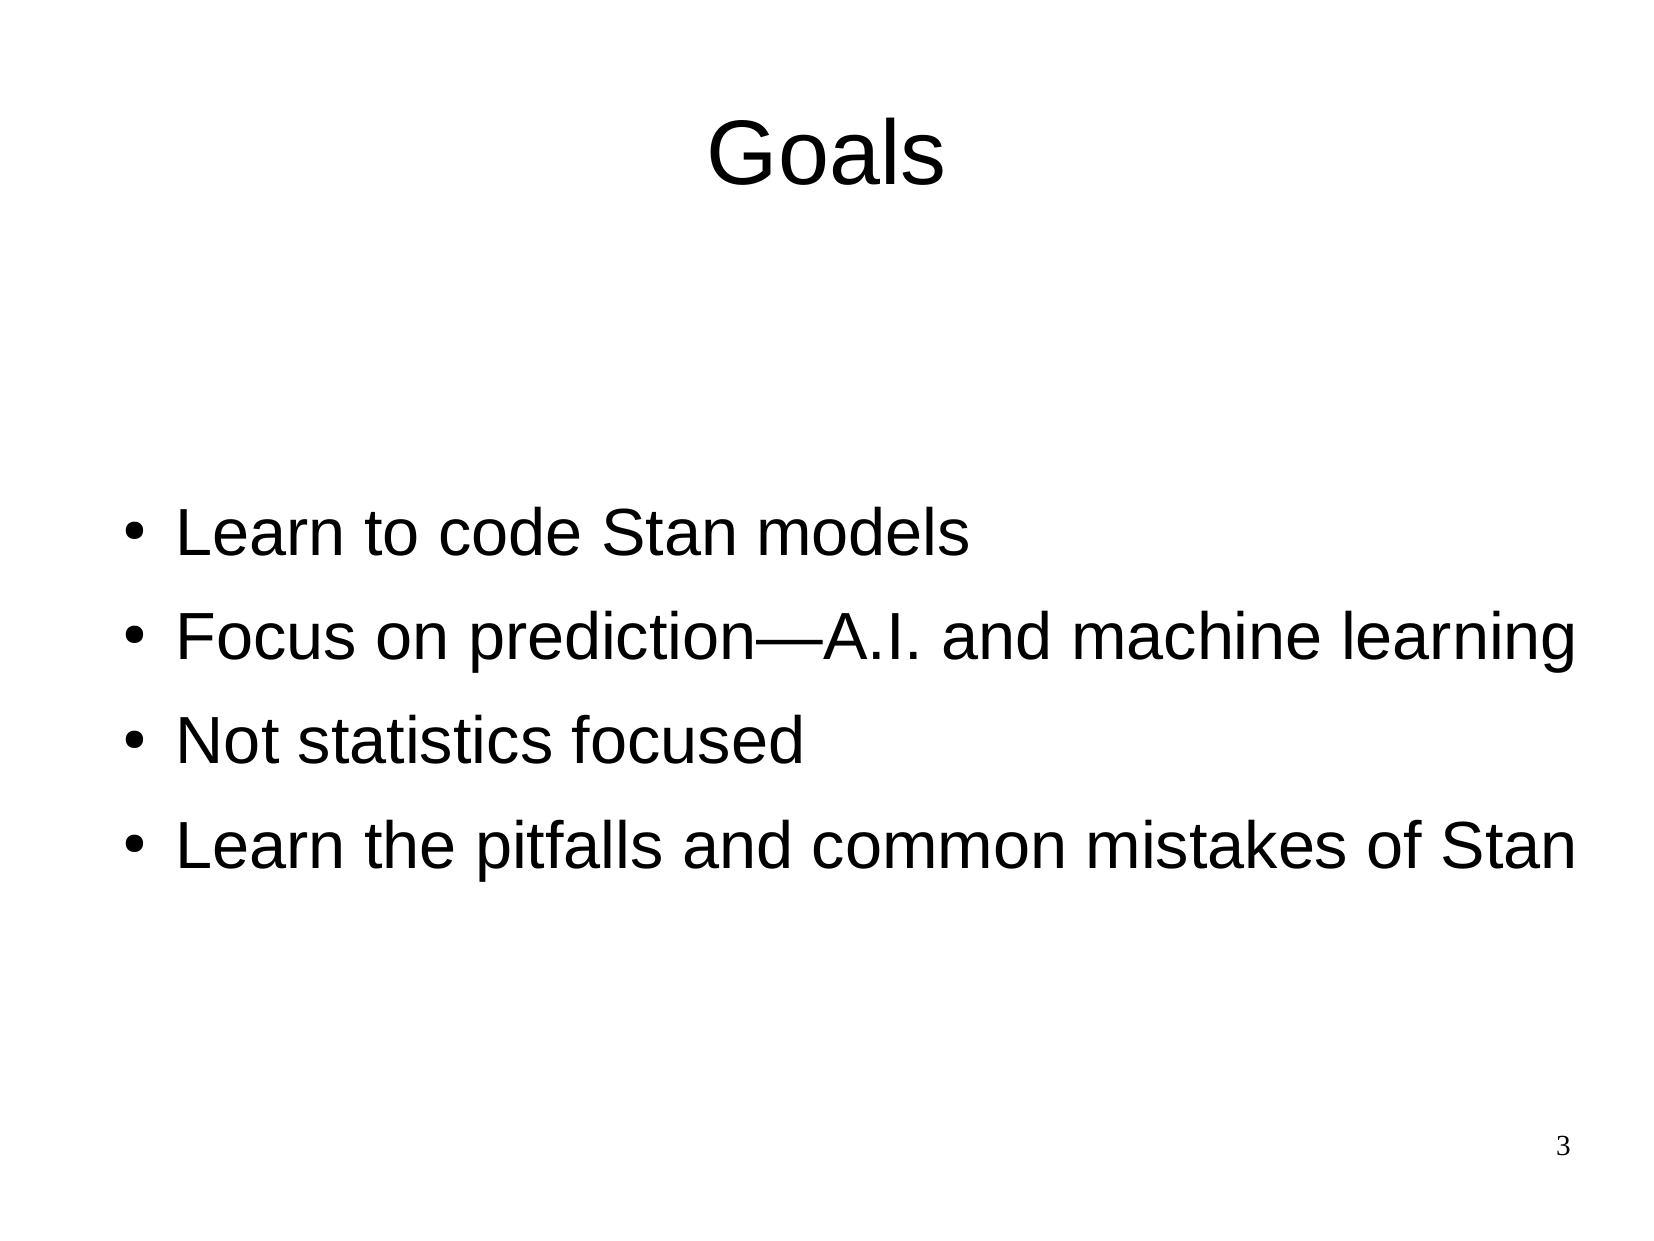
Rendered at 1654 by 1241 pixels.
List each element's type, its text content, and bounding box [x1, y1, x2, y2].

title Goals [82, 49, 1571, 257]
list Learn to code Stan models Focus on prediction—A.I. and machine learning Not statistics focused Learn the pitfalls and common mistakes of Stan [105, 495, 1594, 986]
